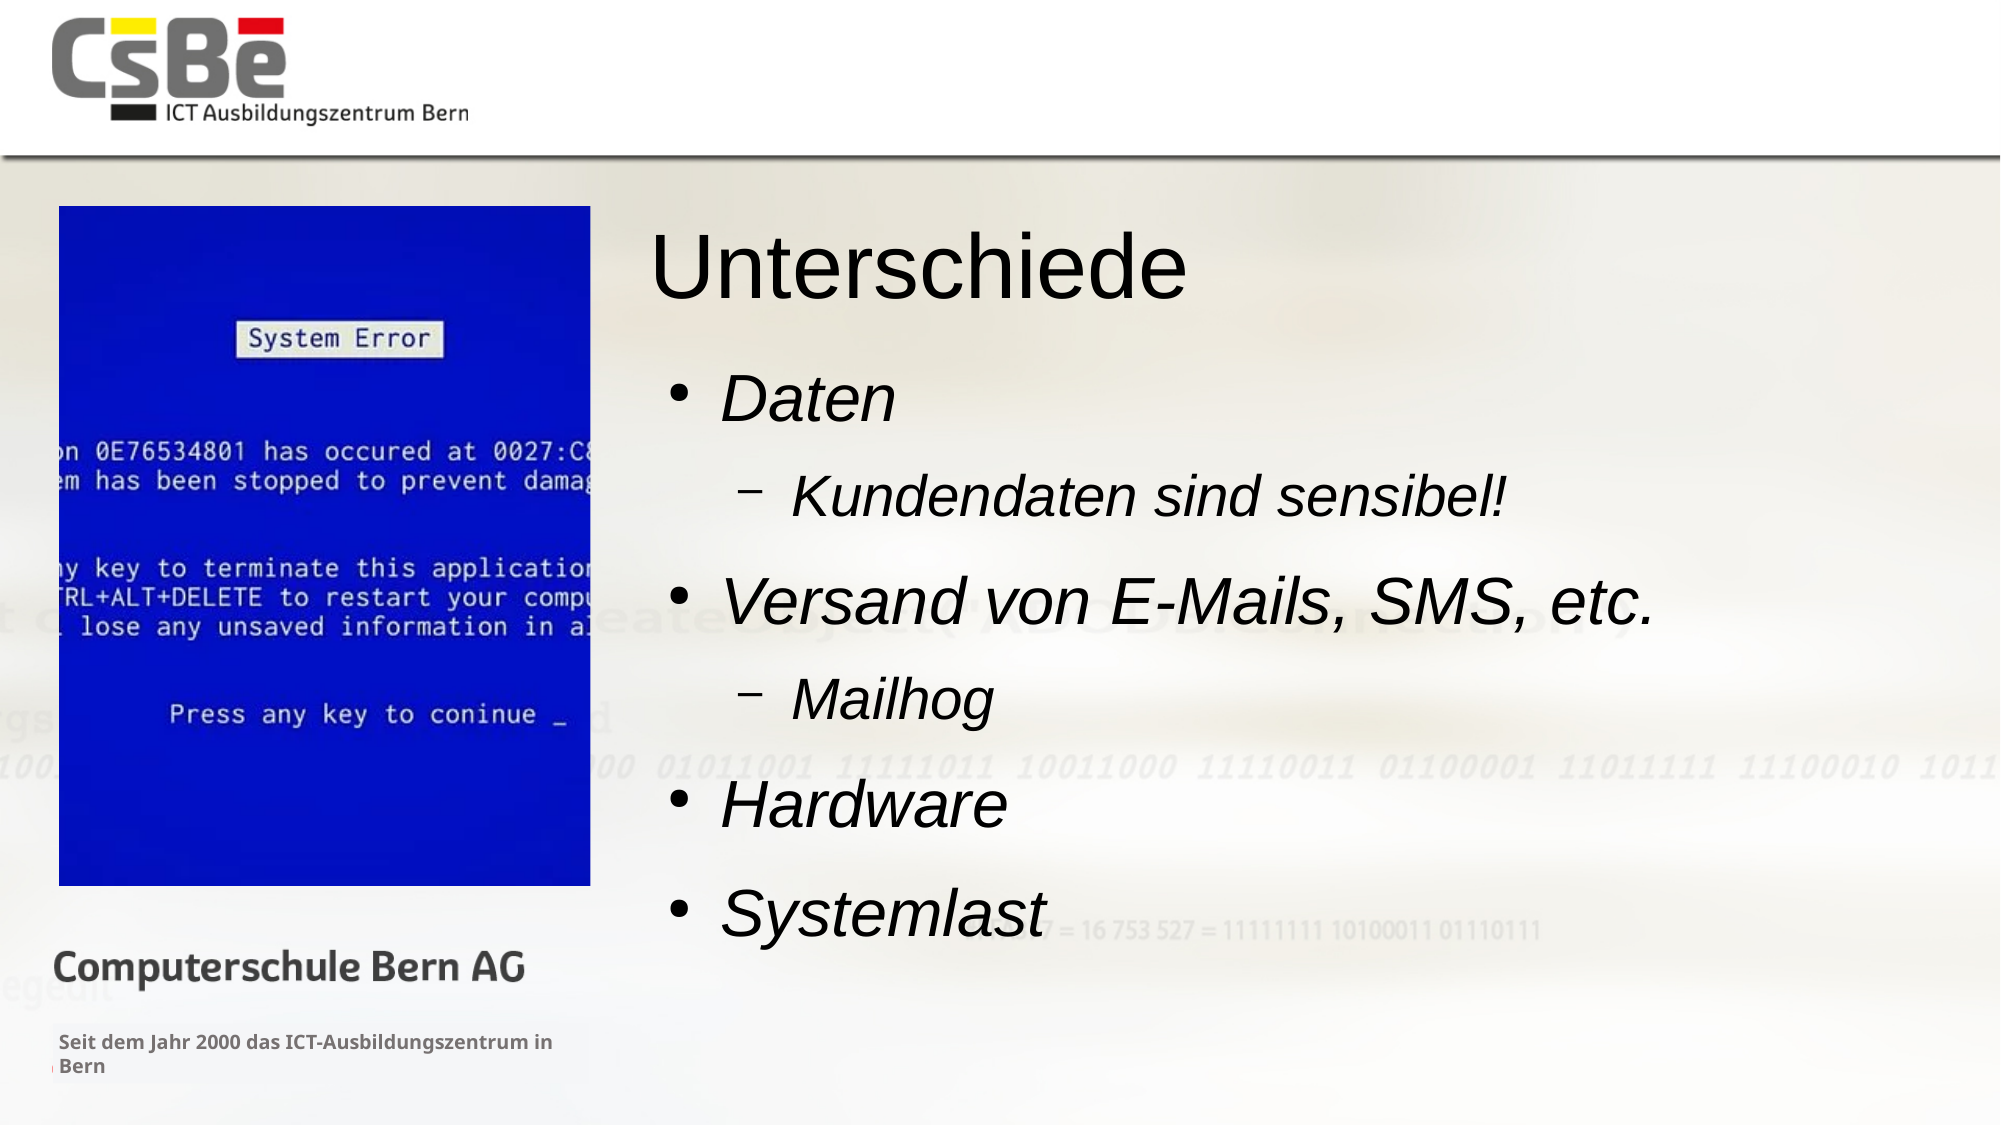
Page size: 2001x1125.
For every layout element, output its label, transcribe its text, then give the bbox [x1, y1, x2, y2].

list Daten Kundendaten sind sensibel! Versand von E-Mails, SMS, etc. Mailhog Hardware Systemlast [649, 355, 1920, 1079]
picture [0, 0, 2001, 1125]
list Unterschiede [649, 206, 1920, 355]
